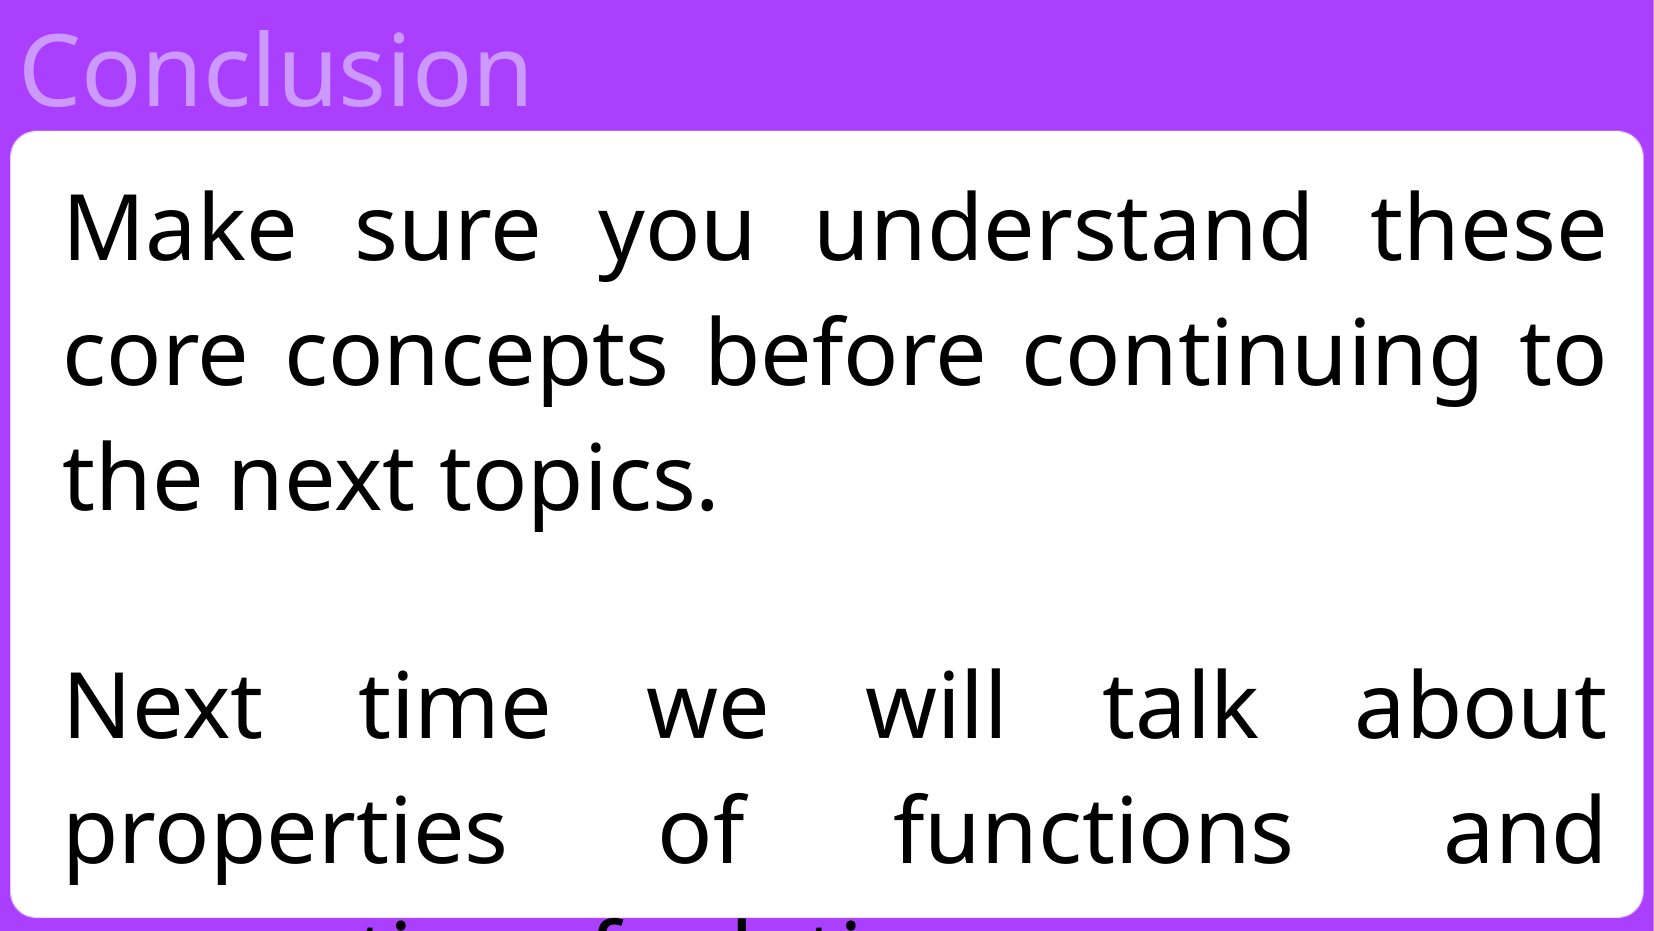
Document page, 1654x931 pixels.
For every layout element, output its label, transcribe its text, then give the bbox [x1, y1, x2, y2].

text_box Make sure you understand these core concepts before continuing to the next topics. Next time we will talk about properties of functions and properties of relations. [62, 162, 1610, 889]
picture [0, 0, 1654, 931]
title Conclusion [18, 8, 1574, 126]
